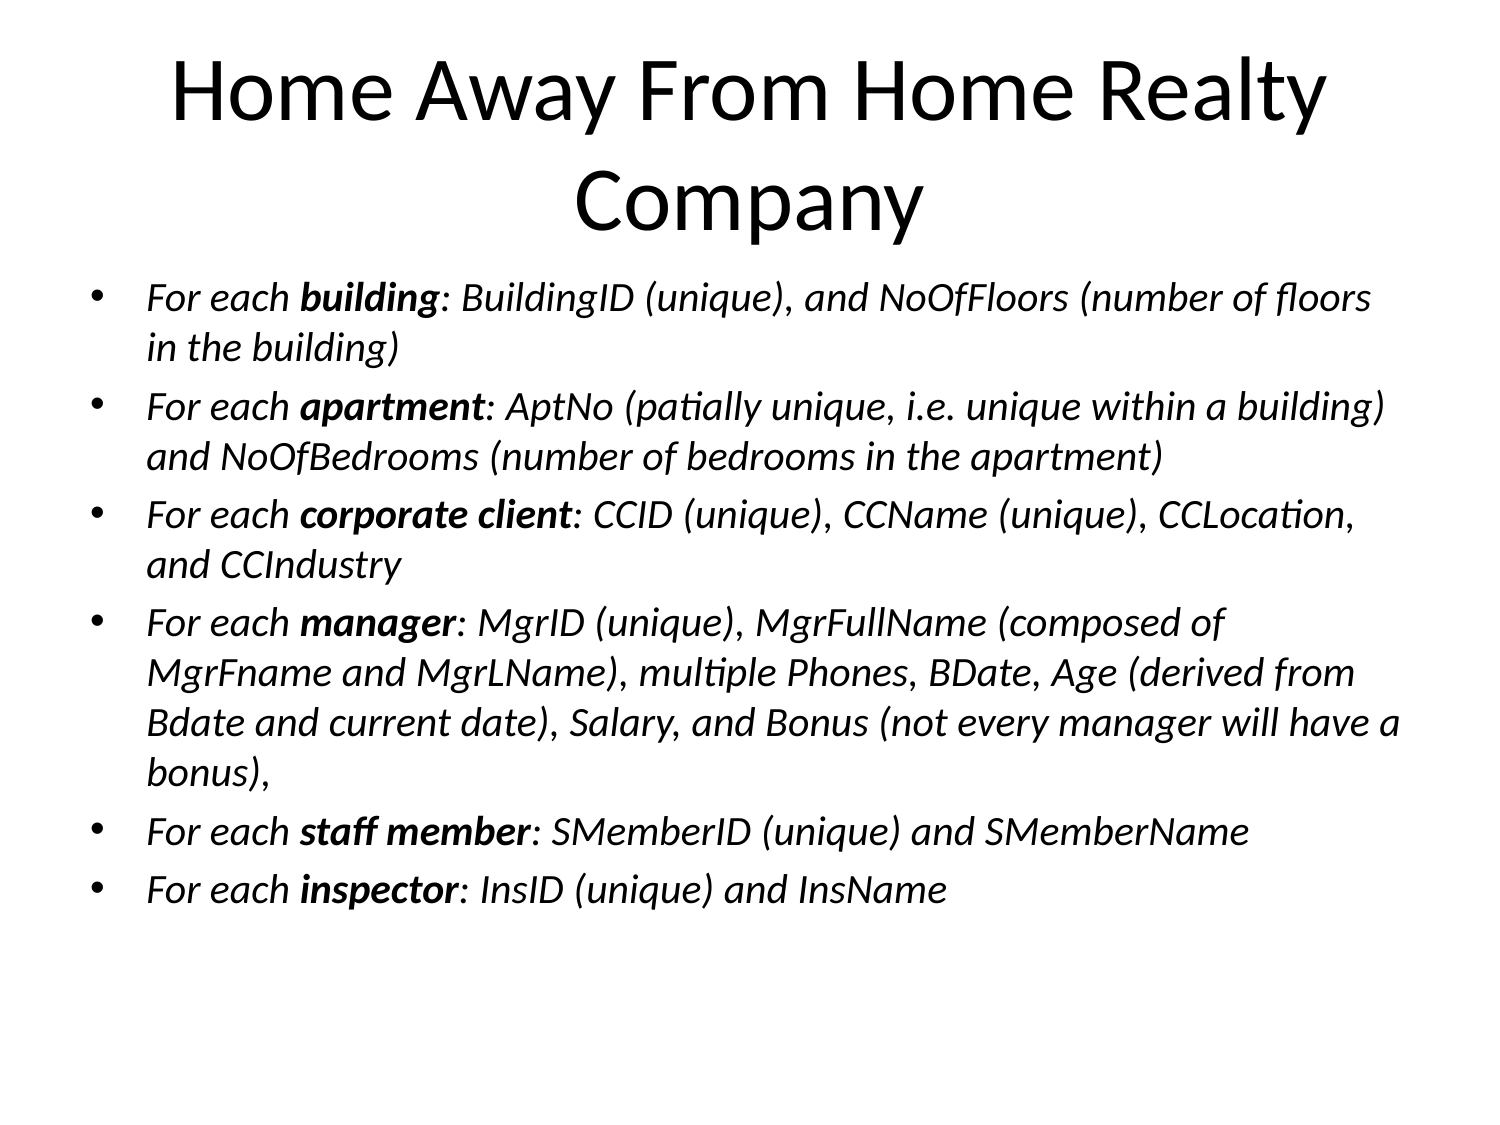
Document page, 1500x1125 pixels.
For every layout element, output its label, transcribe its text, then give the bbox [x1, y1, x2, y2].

title Home Away From Home Realty Company [75, 45, 1425, 233]
list For each building: BuildingID (unique), and NoOfFloors (number of floors in the building) For each apartment: AptNo (patially unique, i.e. unique within a building) and NoOfBedrooms (number of bedrooms in the apartment) For each corporate client: CCID (unique), CCName (unique), CCLocation, and CCIndustry For each manager: MgrID (unique), MgrFullName (composed of MgrFname and MgrLName), multiple Phones, BDate, Age (derived from Bdate and current date), Salary, and Bonus (not every manager will have a bonus), For each staff member: SMemberID (unique) and SMemberName For each inspector: InsID (unique) and InsName [75, 262, 1425, 1005]
